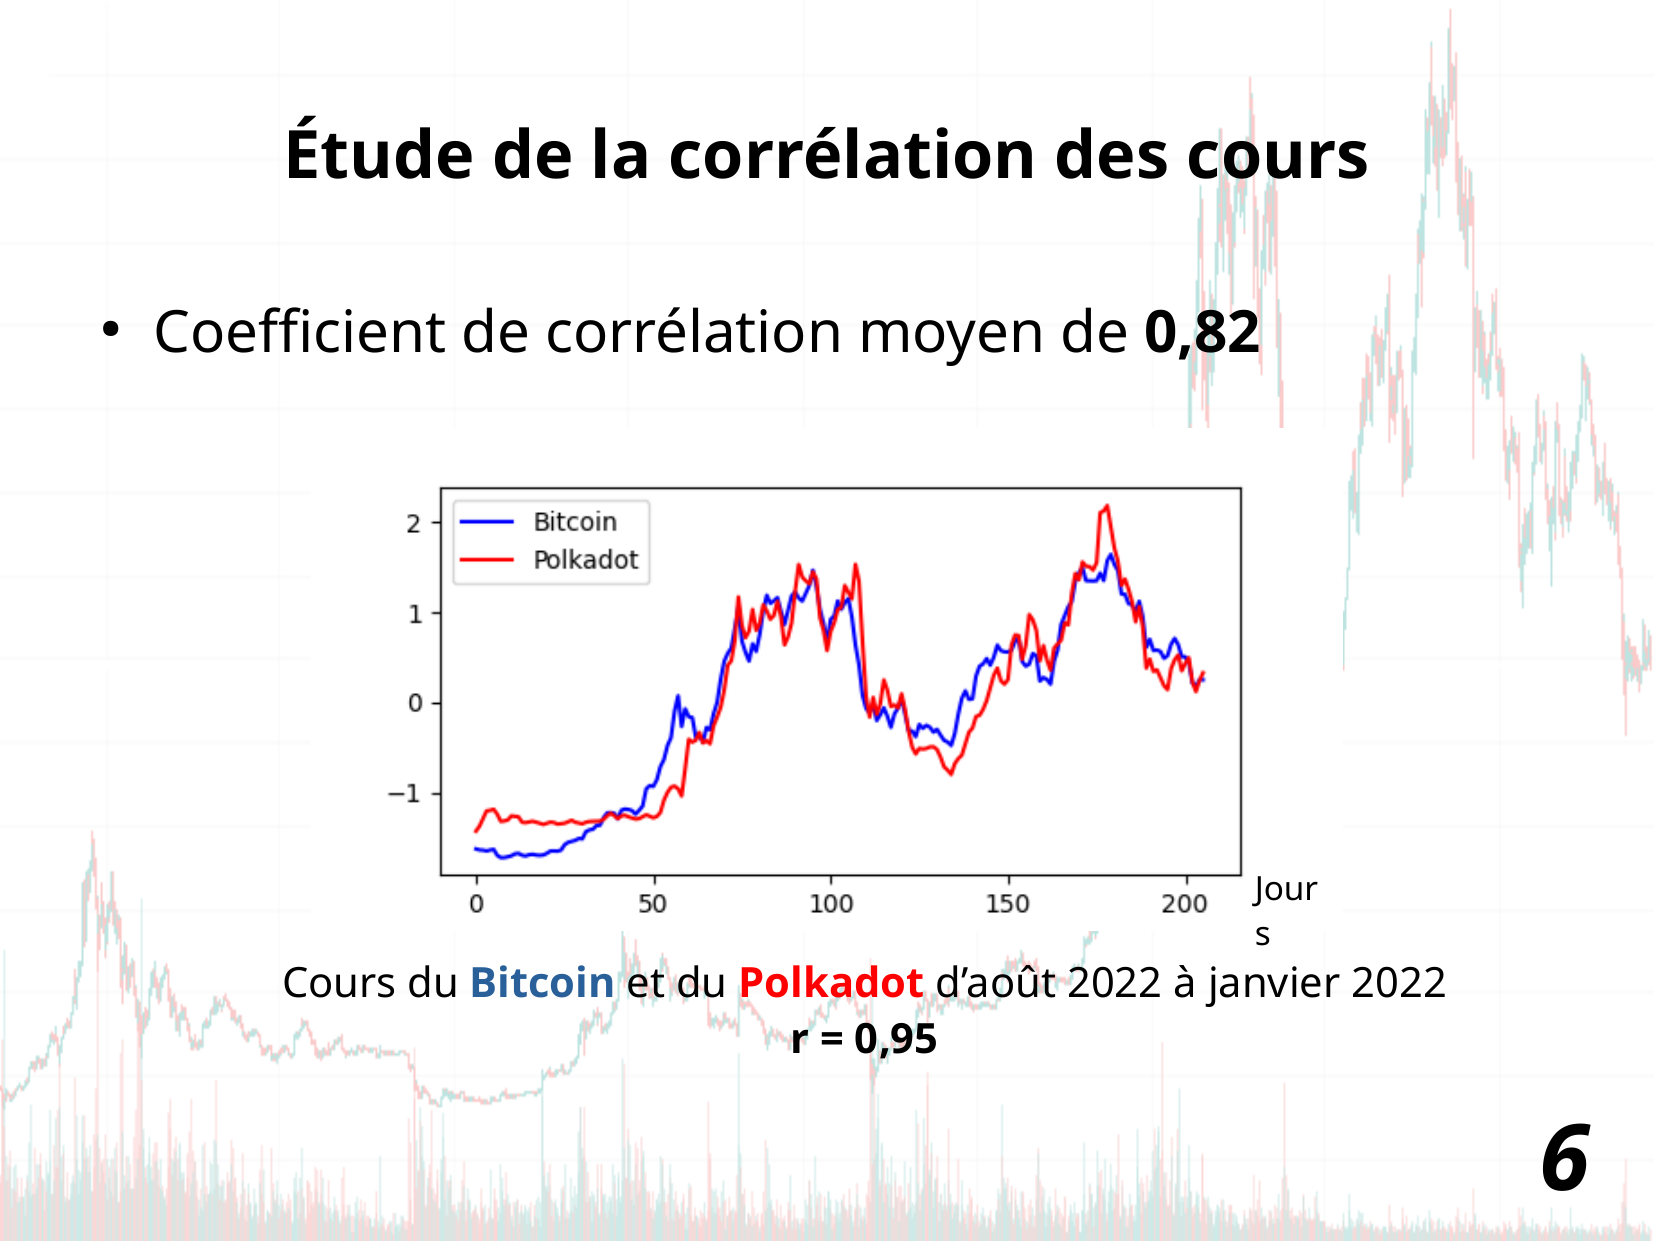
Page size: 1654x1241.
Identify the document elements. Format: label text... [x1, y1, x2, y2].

text_box Cours du Bitcoin et du Polkadot d’août 2022 à janvier 2022 r = 0,95 [267, 944, 1387, 1134]
title Étude de la corrélation des cours [82, 49, 1571, 257]
picture [0, 0, 1654, 1241]
text_box 6 [1476, 1085, 1654, 1241]
list Coefficient de corrélation moyen de 0,82 [82, 290, 1571, 1010]
text_box Jours [1240, 857, 1347, 945]
